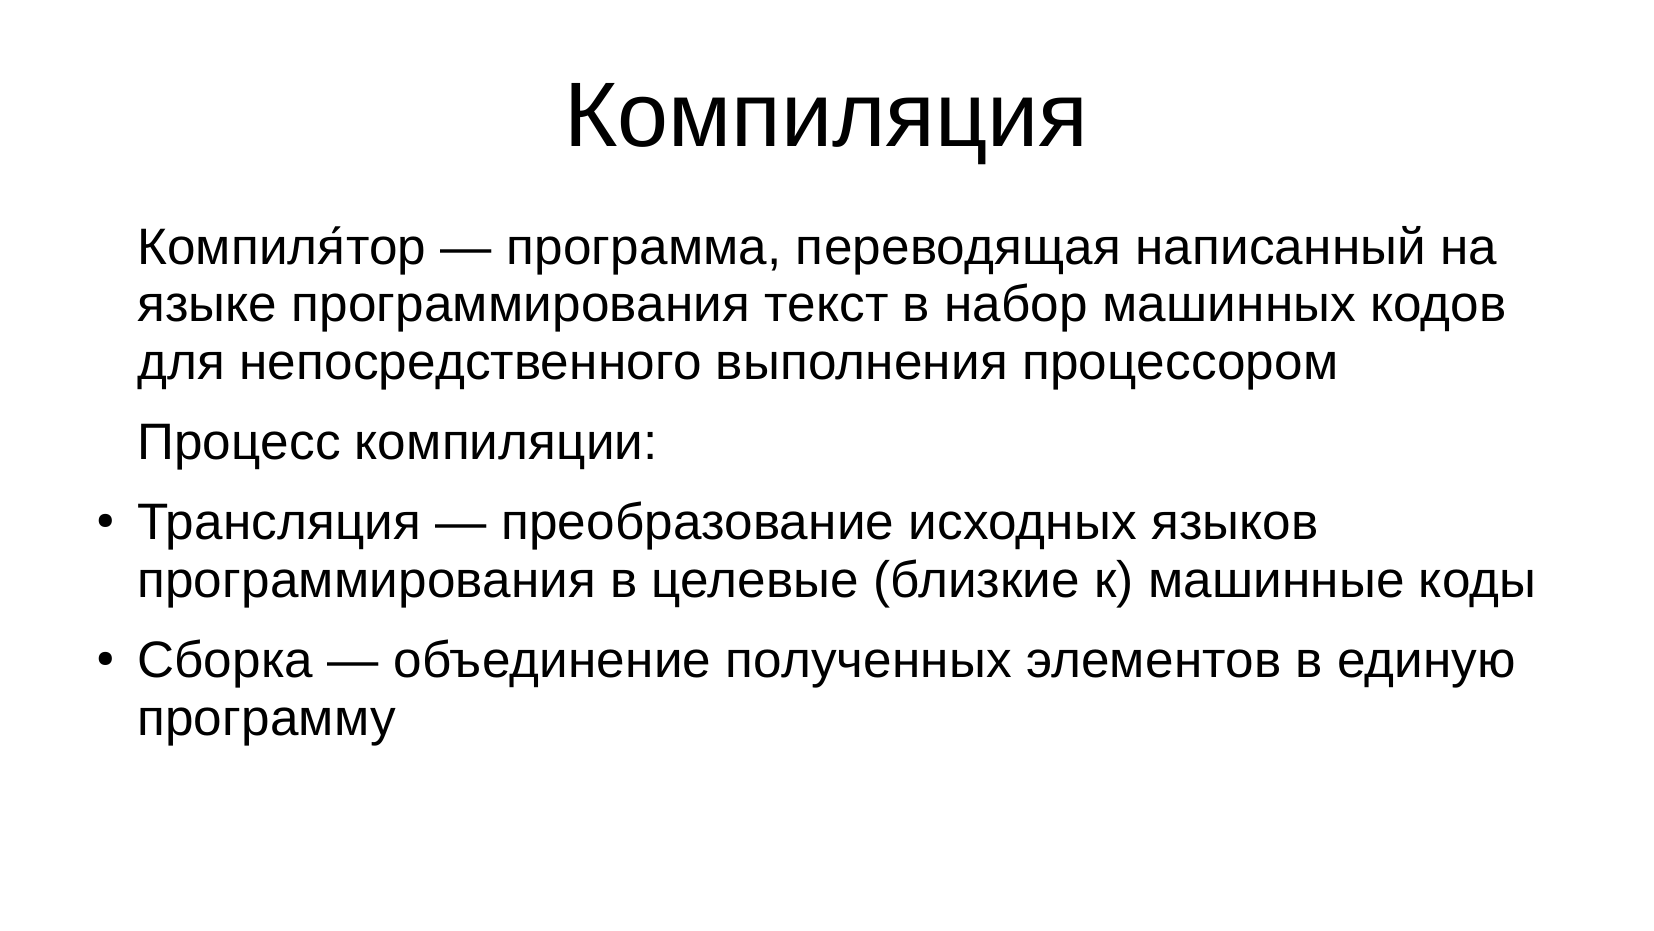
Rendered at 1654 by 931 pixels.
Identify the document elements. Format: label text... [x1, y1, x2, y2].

list Компиля́тор — программа, переводящая написанный на языке программирования текст в набор машинных кодов для непосредственного выполнения процессором Процесс компиляции: Трансляция — преобразование исходных языков программирования в целевые (близкие к) машинные коды Сборка — объединение полученных элементов в единую программу [82, 217, 1571, 758]
title Компиляция [82, 37, 1571, 193]
